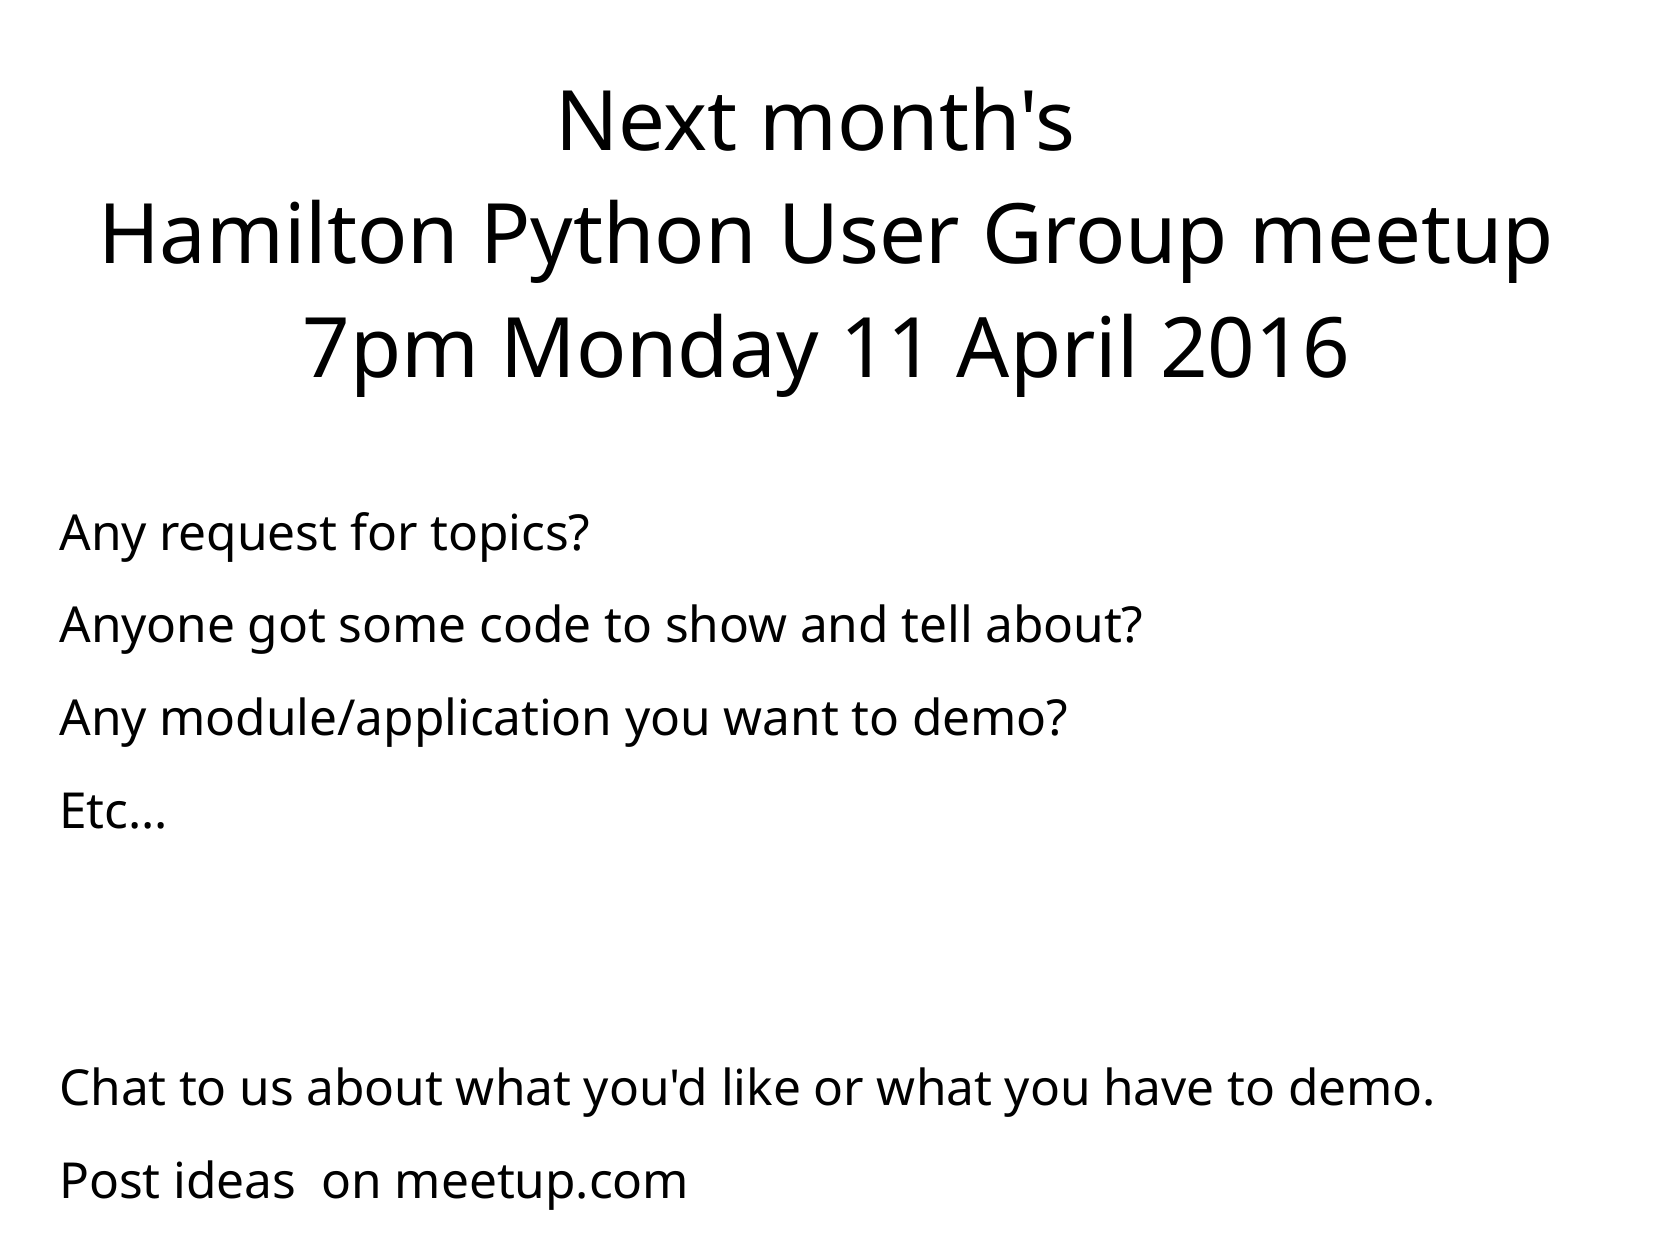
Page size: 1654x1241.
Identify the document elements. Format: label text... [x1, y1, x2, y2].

list Any request for topics? Anyone got some code to show and tell about? Any module/application you want to demo? Etc... Chat to us about what you'd like or what you have to demo. Post ideas on meetup.com [59, 497, 1548, 1217]
title Next month's Hamilton Python User Group meetup 7pm Monday 11 April 2016 [82, 25, 1571, 438]
